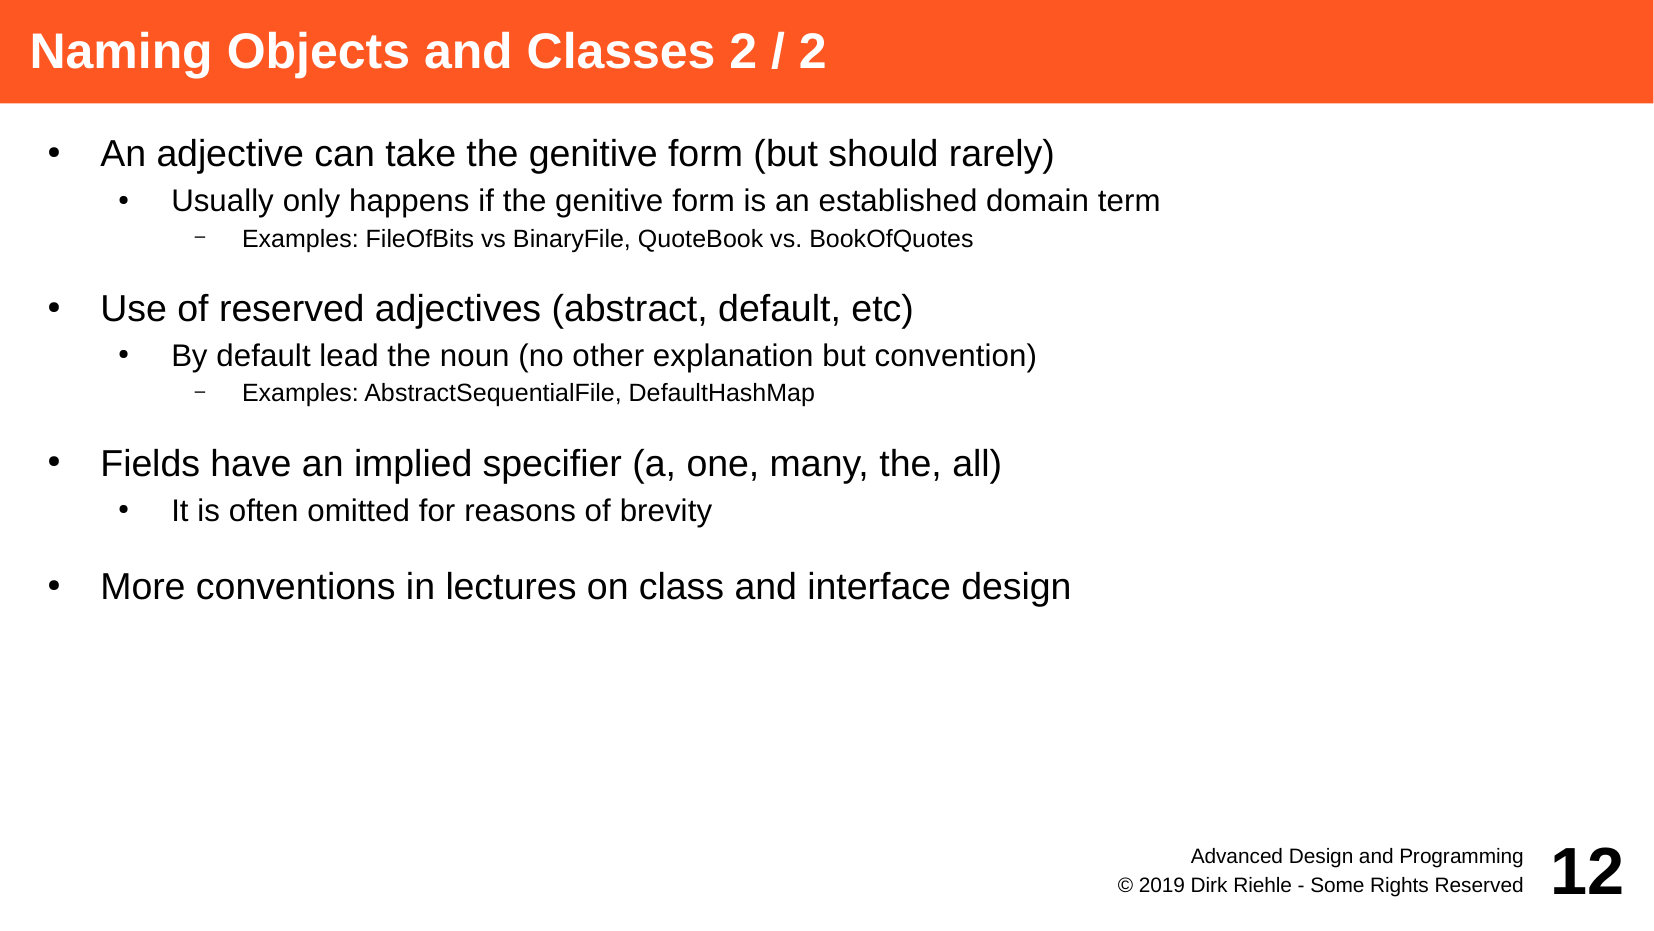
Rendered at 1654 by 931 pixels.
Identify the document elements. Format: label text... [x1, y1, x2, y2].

list An adjective can take the genitive form (but should rarely) Usually only happens if the genitive form is an established domain term Examples: FileOfBits vs BinaryFile, QuoteBook vs. BookOfQuotes Use of reserved adjectives (abstract, default, etc) By default lead the noun (no other explanation but convention) Examples: AbstractSequentialFile, DefaultHashMap Fields have an implied specifier (a, one, many, the, all) It is often omitted for reasons of brevity More conventions in lectures on class and interface design [29, 132, 1625, 813]
title Naming Objects and Classes 2 / 2 [0, 0, 1654, 104]
